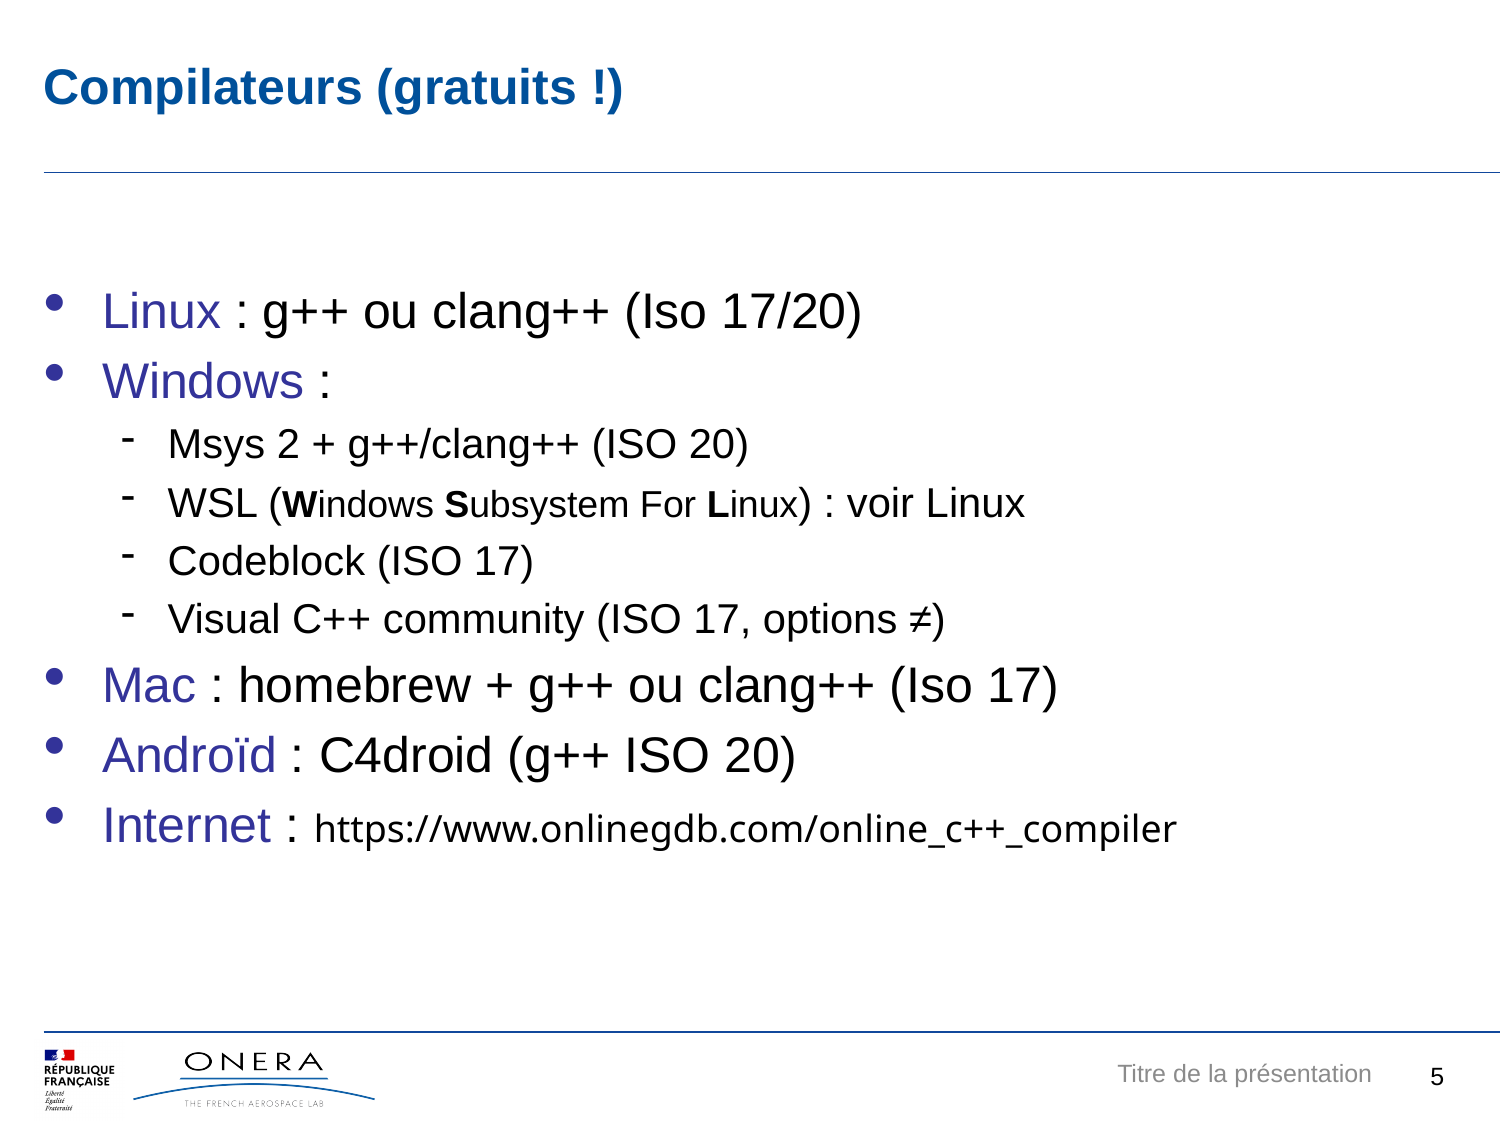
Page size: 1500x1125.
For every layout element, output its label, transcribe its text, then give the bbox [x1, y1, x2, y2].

picture [133, 1052, 375, 1107]
text_box Compilateurs (gratuits !) [43, 0, 1486, 169]
text_box <numéro> [1374, 1025, 1500, 1125]
picture [34, 1039, 125, 1121]
text_box Linux : g++ ou clang++ (Iso 17/20) Windows : Msys 2 + g++/clang++ (ISO 20) WSL (Windows Subsystem For Linux) : voir Linux Codeblock (ISO 17) Visual C++ community (ISO 17, options ≠) Mac : homebrew + g++ ou clang++ (Iso 17) Androïd : C4droid (g++ ISO 20) Internet : https://www.onlinegdb.com/online_c++_compiler [45, 278, 1321, 954]
text_box Titre de la présentation [466, 1042, 1388, 1103]
